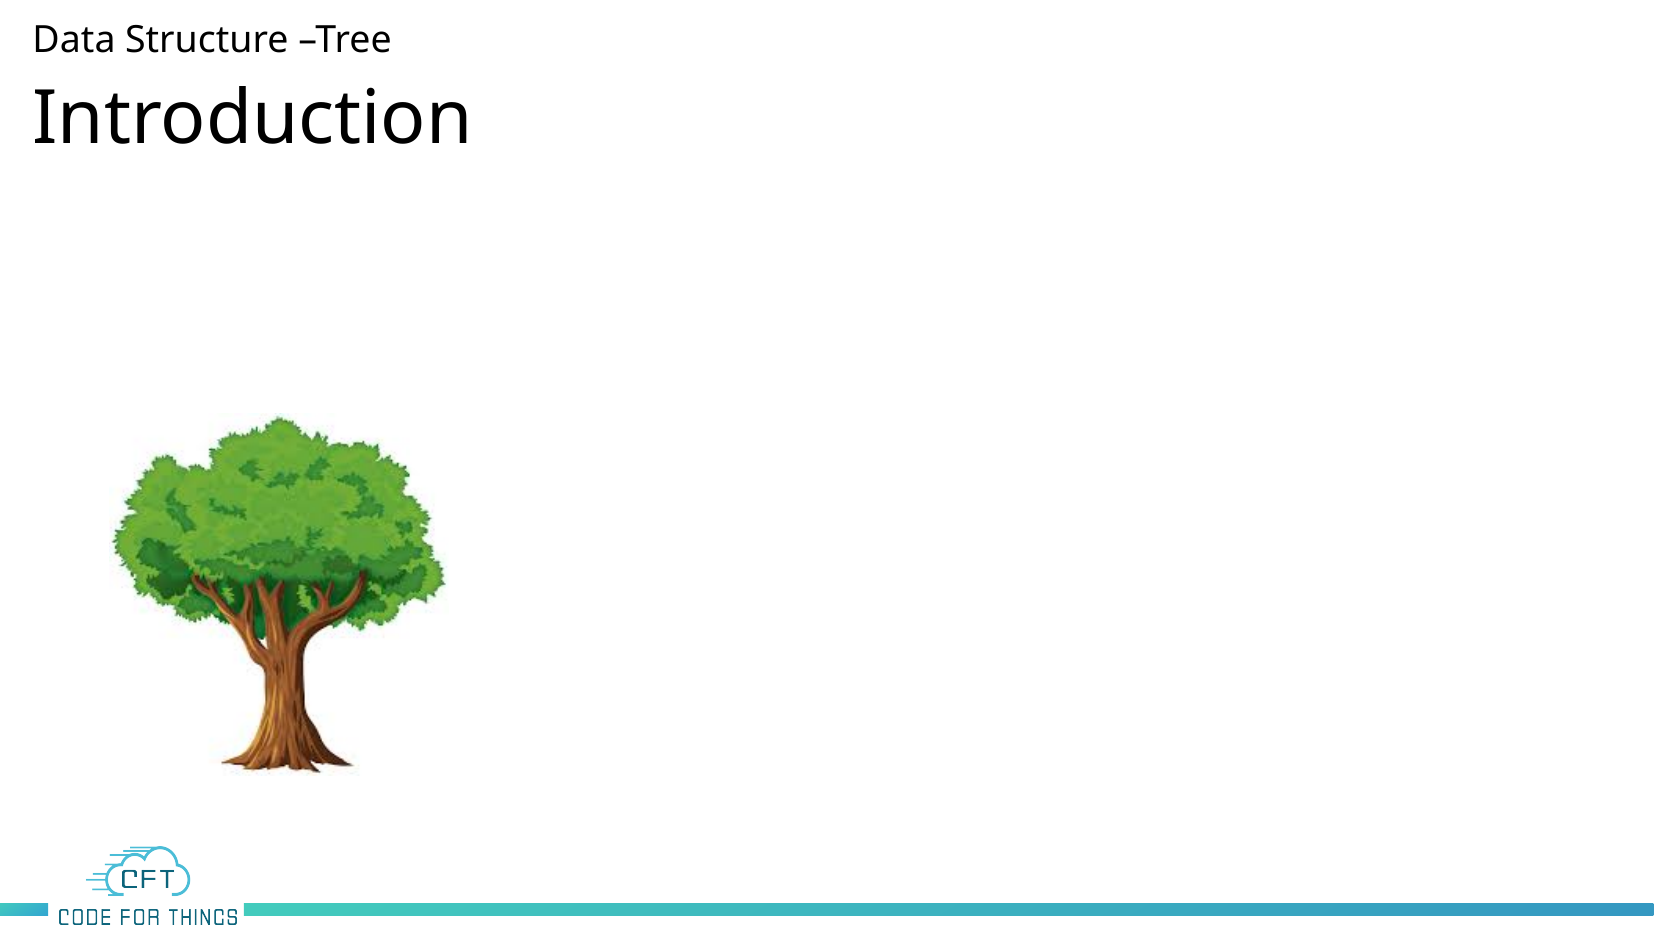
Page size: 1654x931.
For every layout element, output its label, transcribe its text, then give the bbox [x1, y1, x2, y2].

title Data Structure –Tree Introduction [32, 12, 1184, 166]
picture [59, 846, 237, 925]
picture [109, 413, 449, 776]
